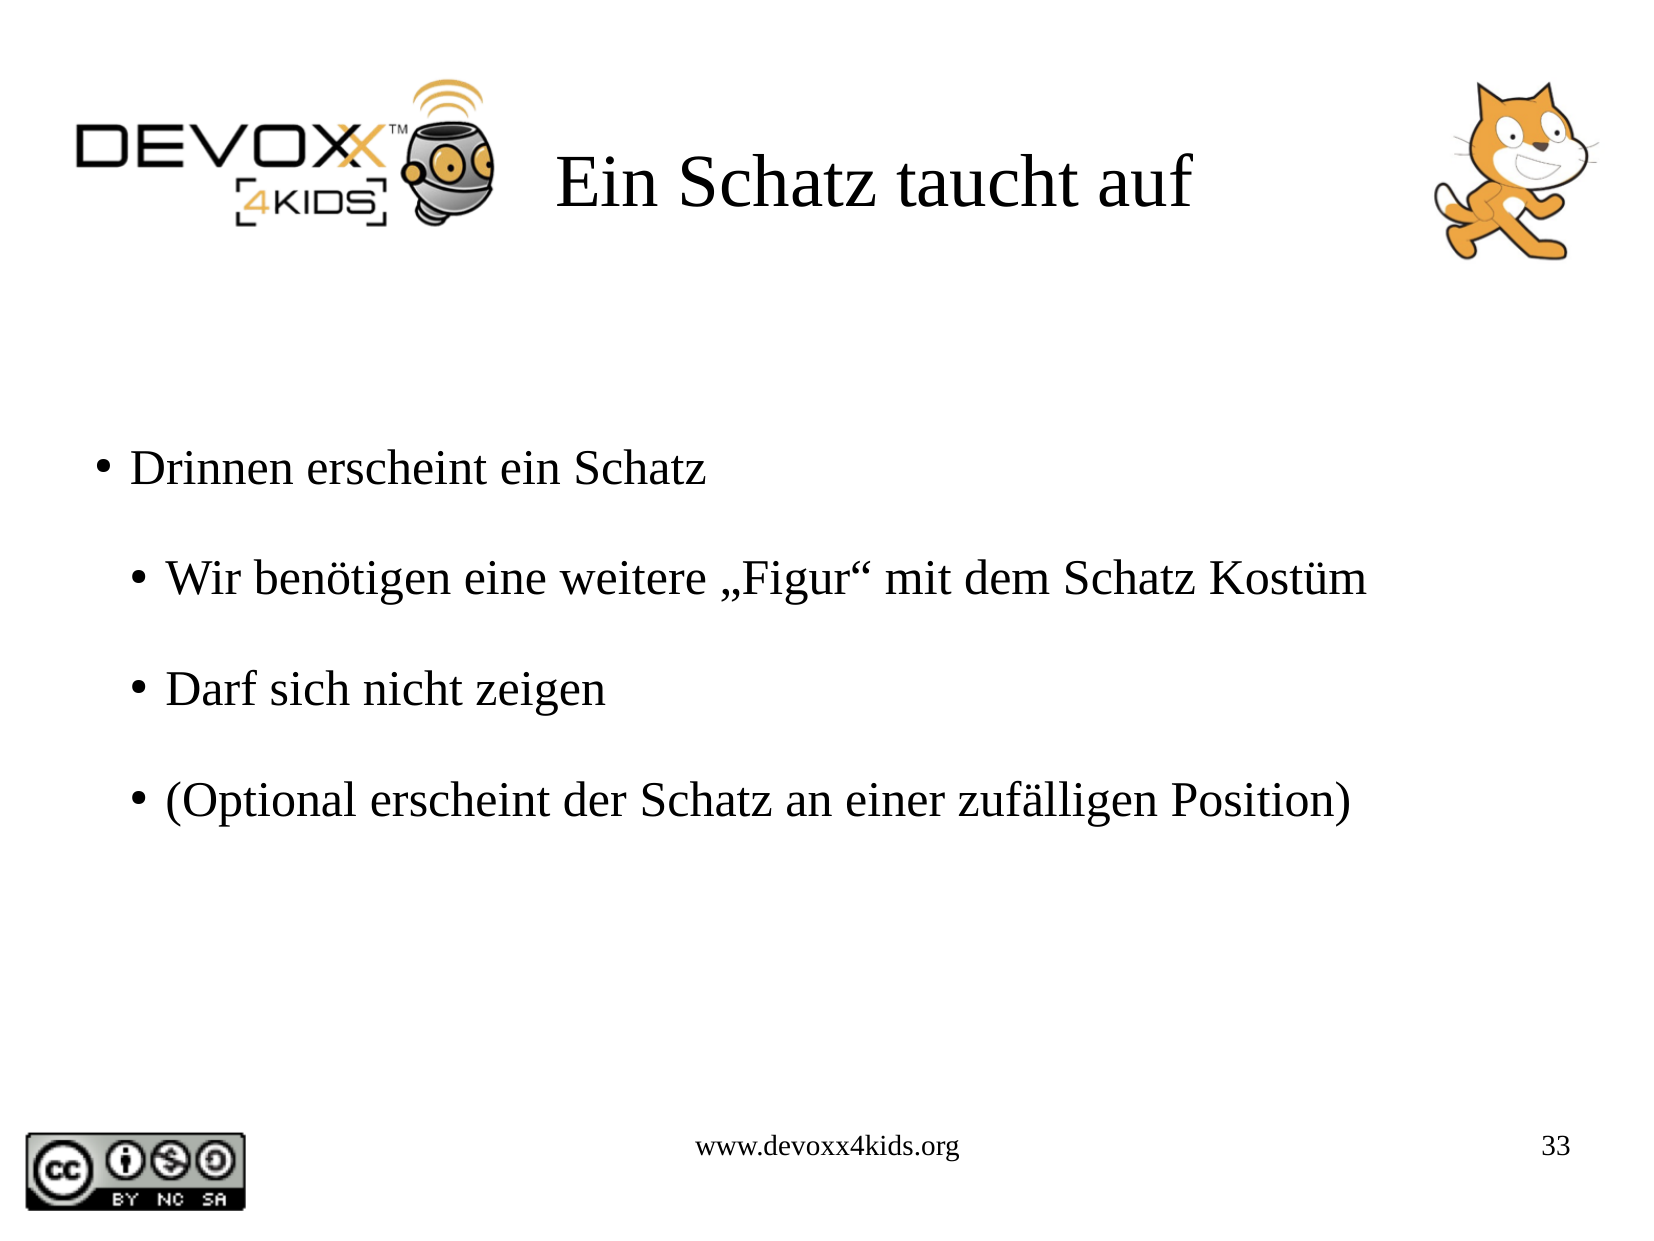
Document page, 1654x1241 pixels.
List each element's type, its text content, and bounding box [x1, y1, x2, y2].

title Ein Schatz taucht auf [555, 78, 1347, 284]
picture [35, 58, 511, 255]
picture [1431, 54, 1607, 272]
picture [14, 1121, 249, 1212]
subtitle Drinnen erscheint ein Schatz Wir benötigen eine weitere „Figur“ mit dem Schatz Kostüm Darf sich nicht zeigen (Optional erscheint der Schatz an einer zufälligen Position) [94, 310, 1583, 827]
